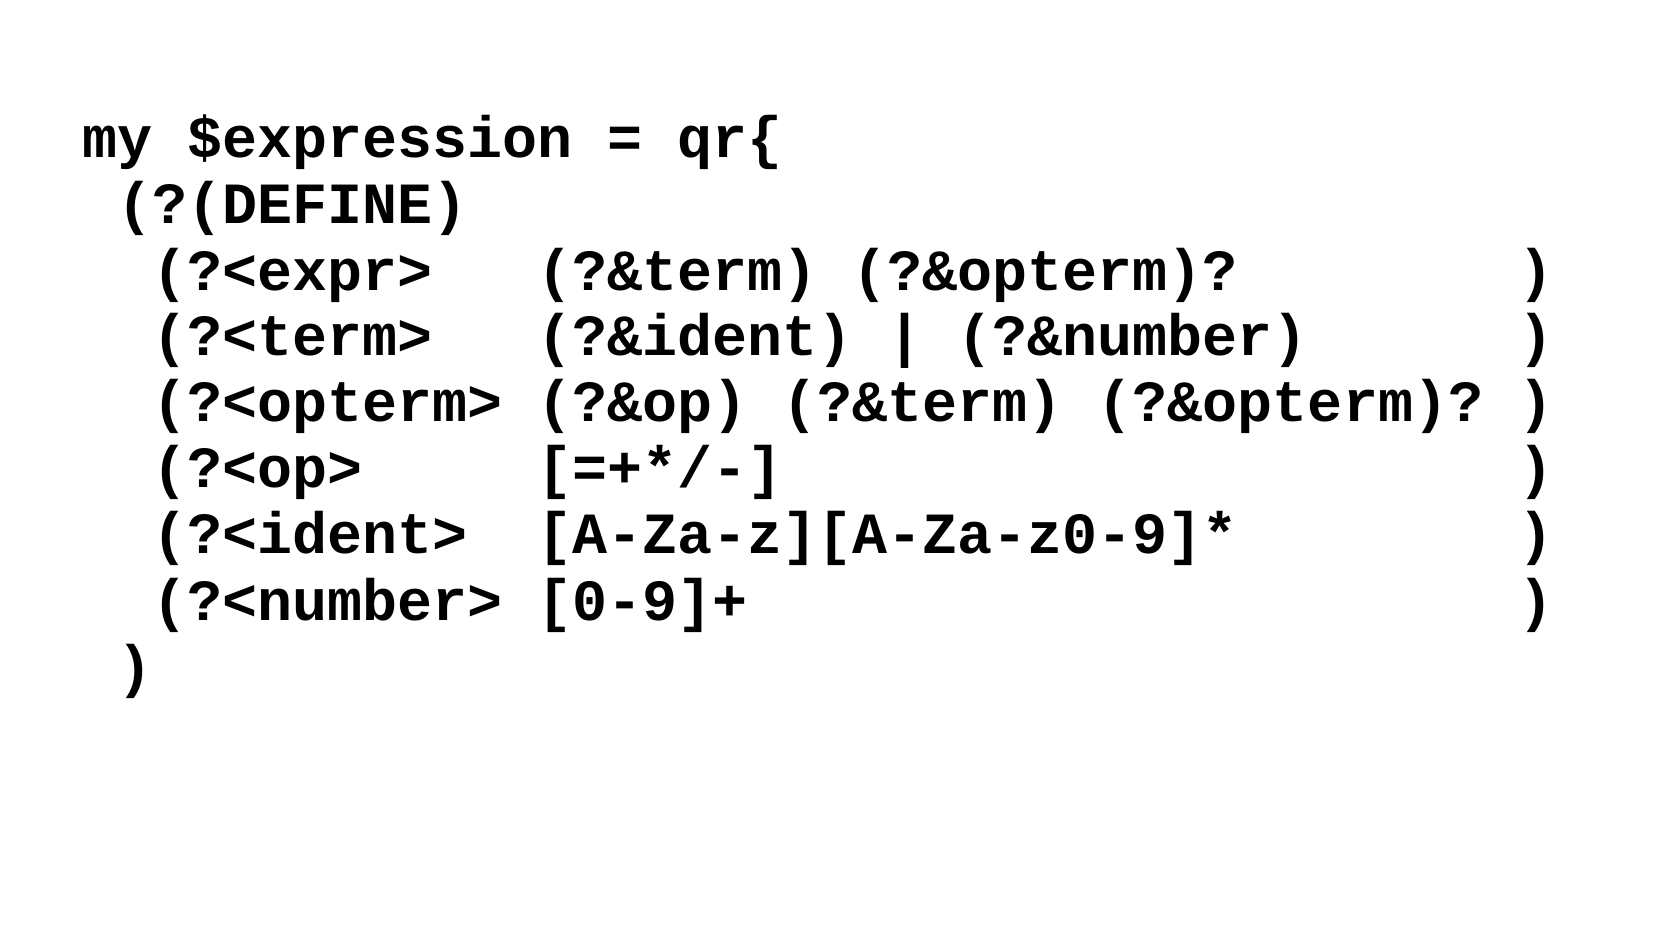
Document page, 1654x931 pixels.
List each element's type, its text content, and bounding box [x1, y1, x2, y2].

title my $expression = qr{ (?(DEFINE) (?<expr> (?&term) (?&opterm)? ) (?<term> (?&ident) | (?&number) ) (?<opterm> (?&op) (?&term) (?&opterm)? ) (?<op> [=+*/-] ) (?<ident> [A-Za-z][A-Za-z0-9]* ) (?<number> [0-9]+ ) ) (?&expr) }x; [82, 37, 1571, 908]
